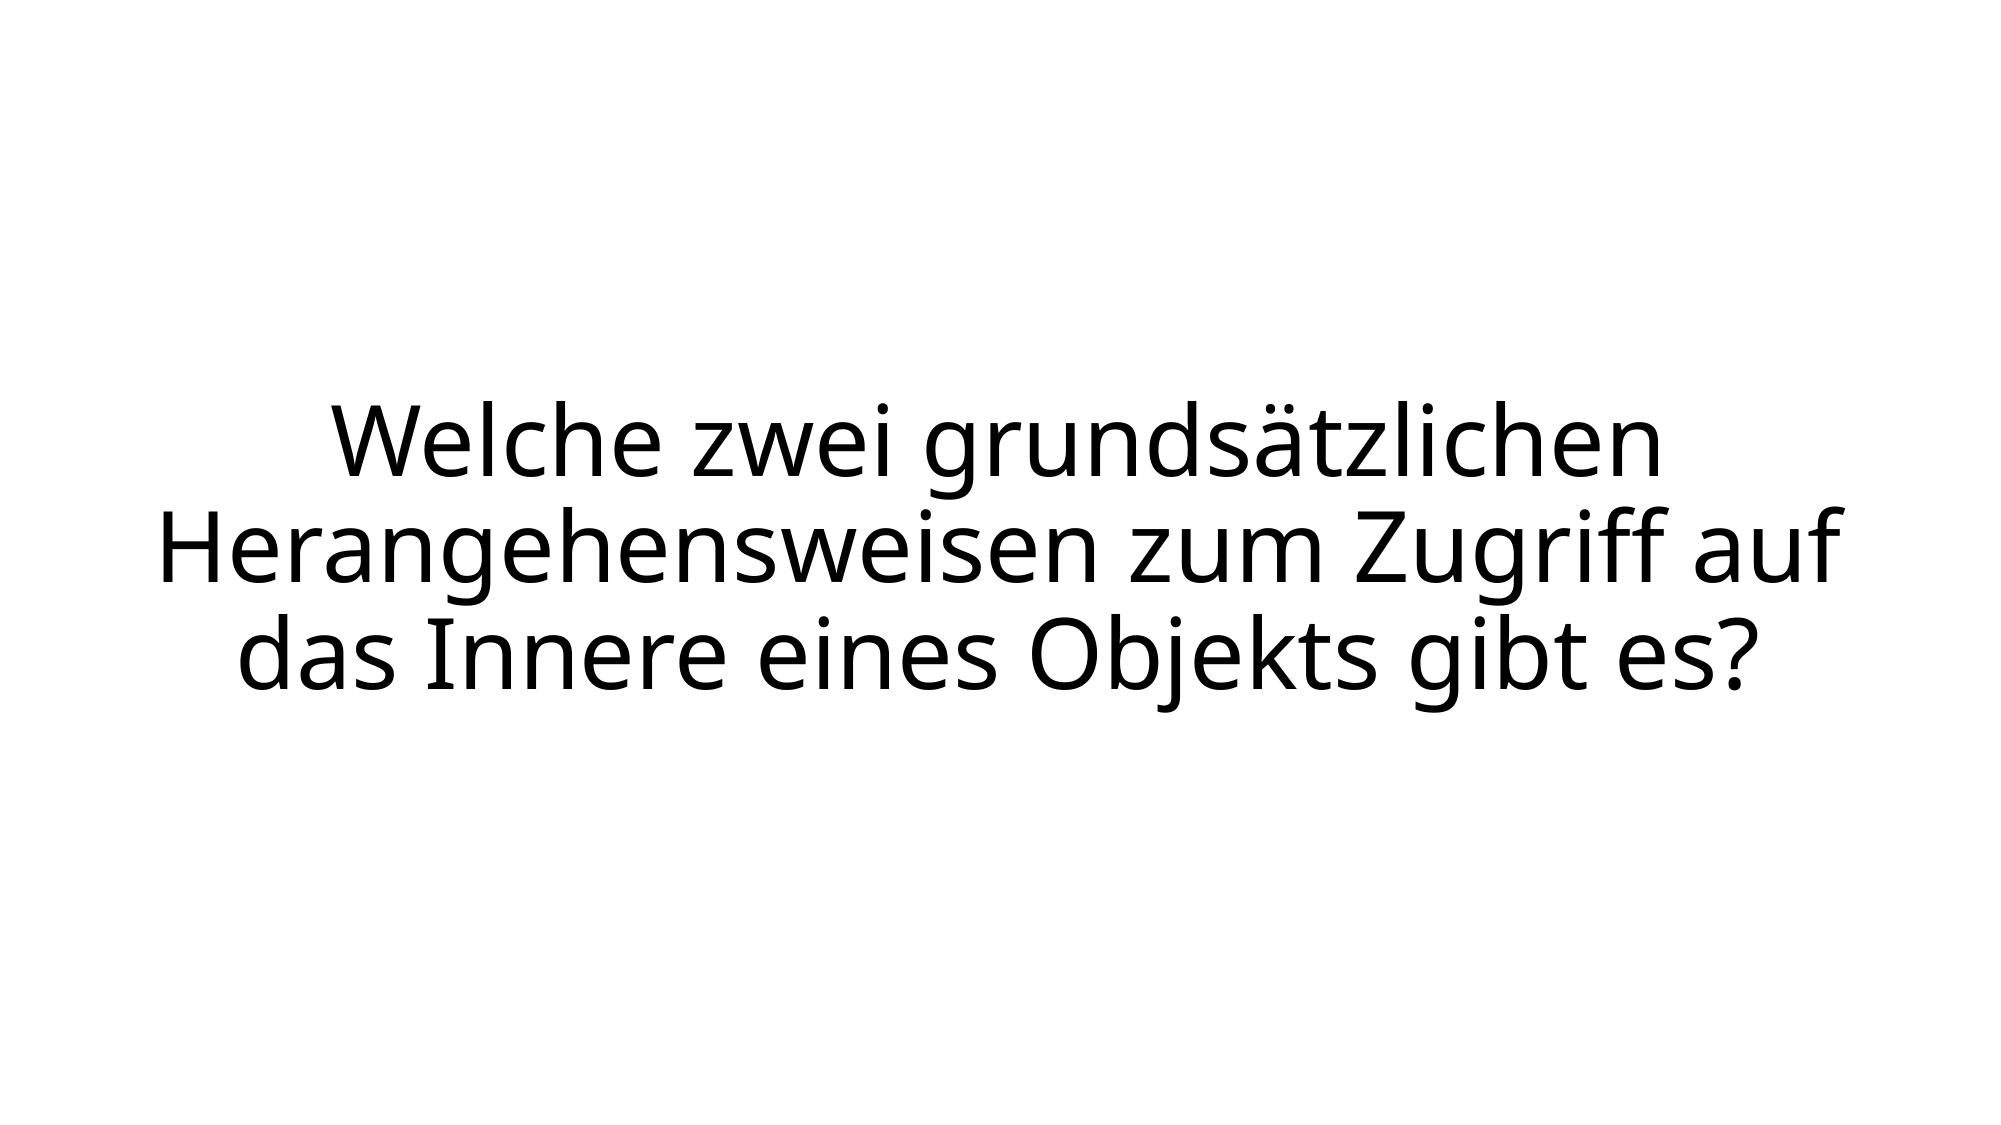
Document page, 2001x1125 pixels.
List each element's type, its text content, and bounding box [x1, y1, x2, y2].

title Welche zwei grundsätzlichen Herangehensweisen zum Zugriff auf das Innere eines Objekts gibt es? [136, 280, 1862, 719]
